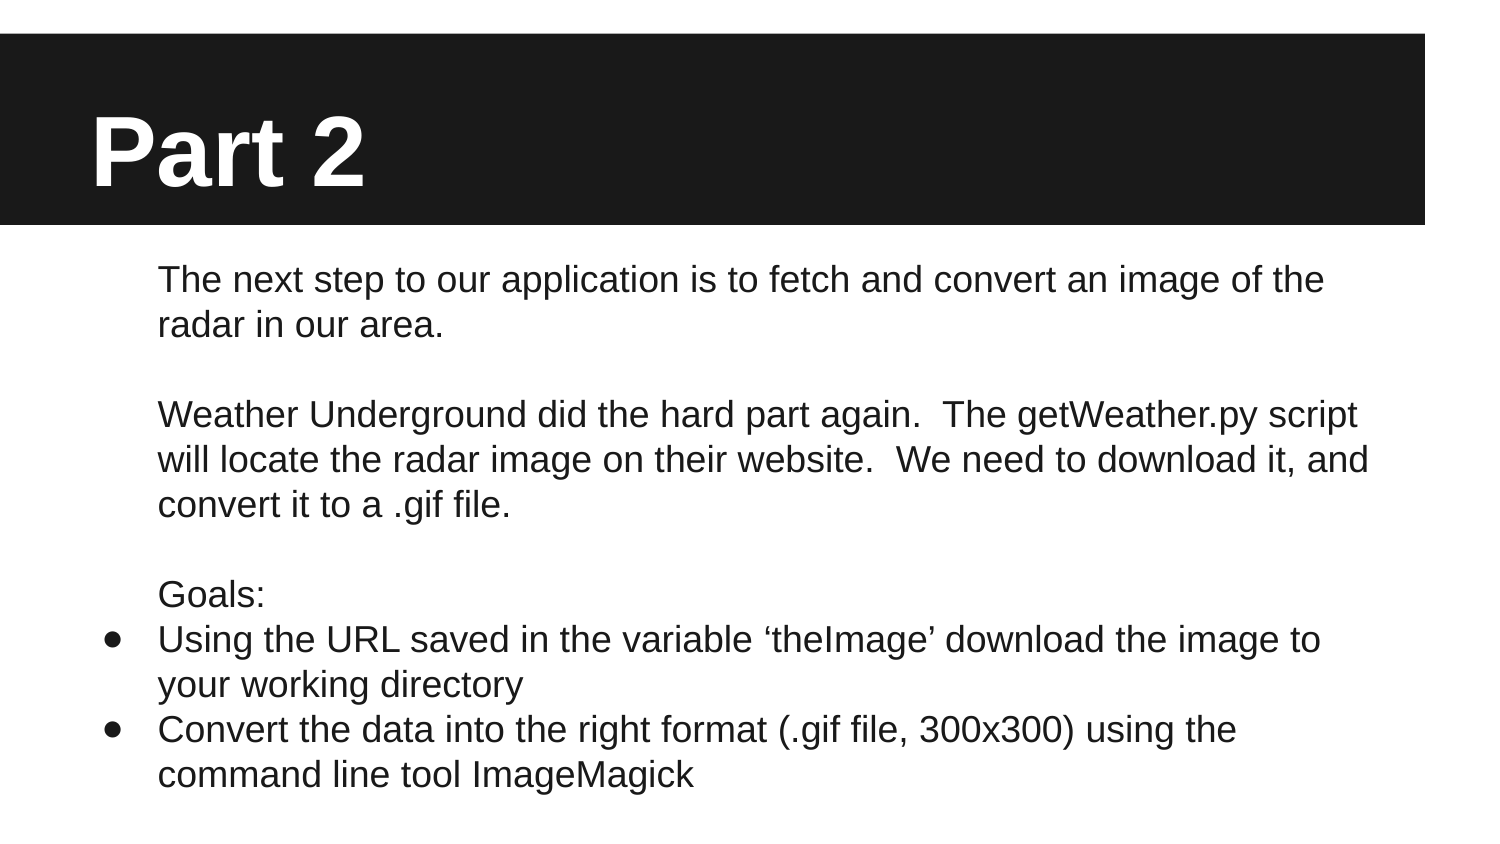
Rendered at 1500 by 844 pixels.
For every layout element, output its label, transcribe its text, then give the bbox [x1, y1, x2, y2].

title Part 2 [75, 33, 1425, 221]
list The next step to our application is to fetch and convert an image of the radar in our area. Weather Underground did the hard part again. The getWeather.py script will locate the radar image on their website. We need to download it, and convert it to a .gif file. Goals: Using the URL saved in the variable ‘theImage’ download the image to your working directory Convert the data into the right format (.gif file, 300x300) using the command line tool ImageMagick [67, 239, 1418, 838]
